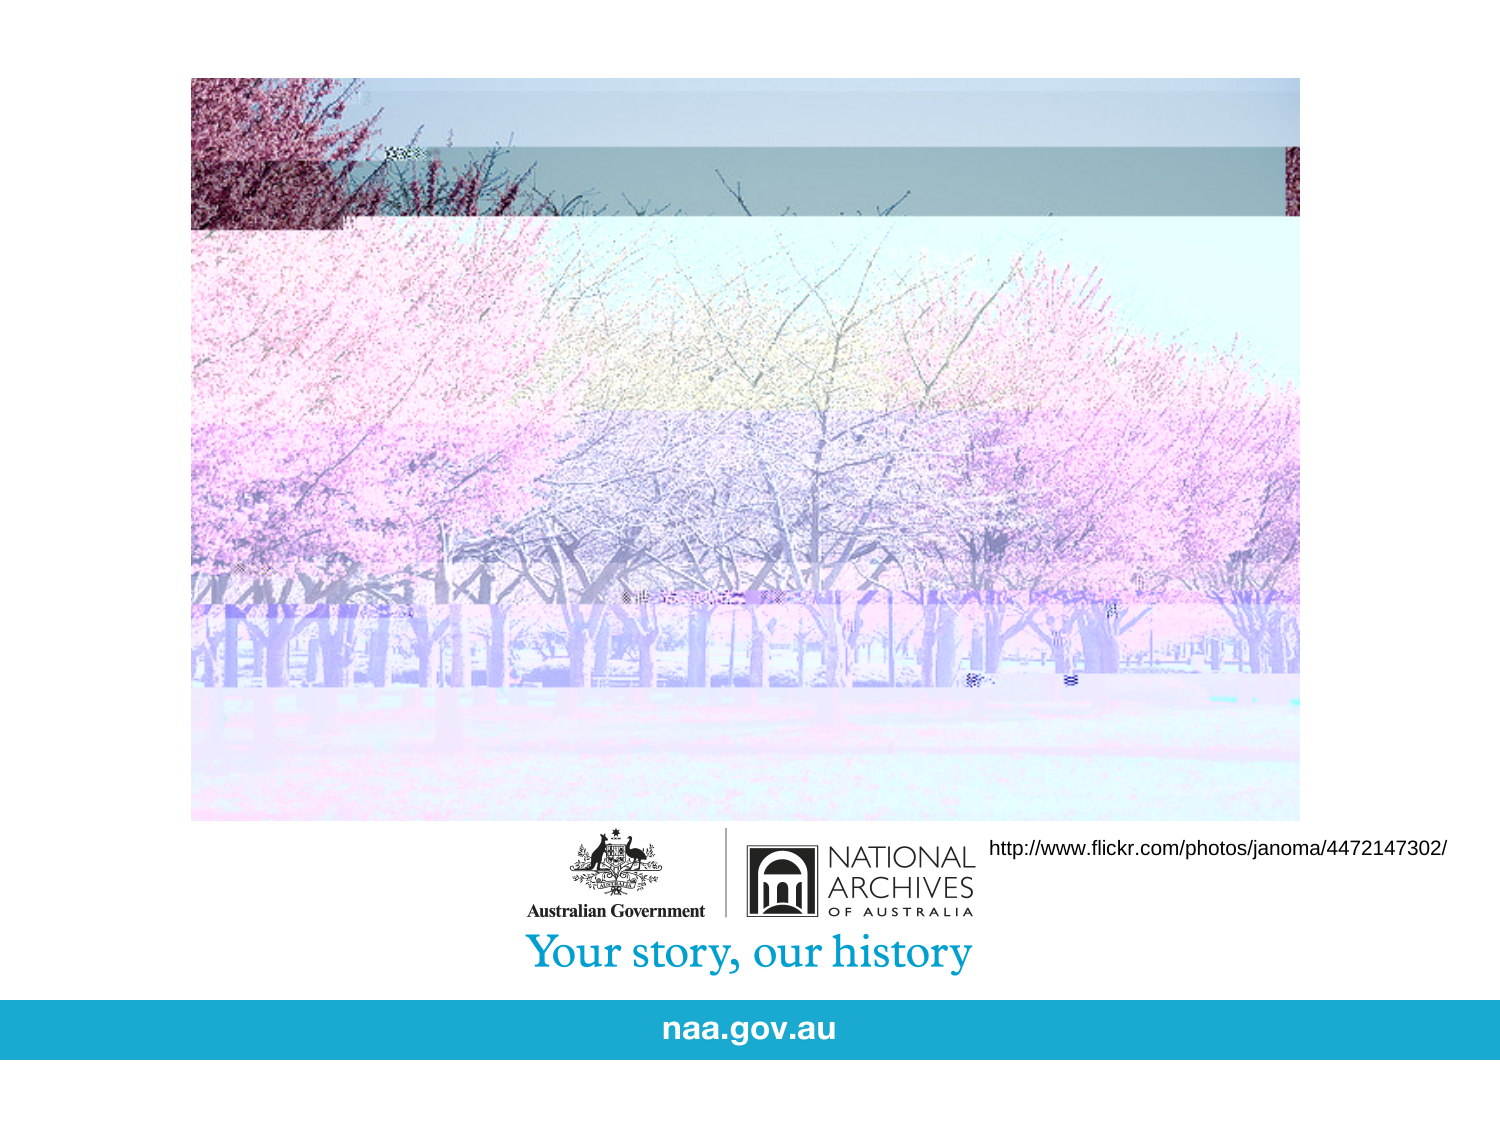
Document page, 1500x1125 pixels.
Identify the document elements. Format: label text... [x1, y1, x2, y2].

picture [0, 0, 1500, 1125]
text_box http://www.flickr.com/photos/janoma/4472147302/ [974, 826, 1500, 873]
